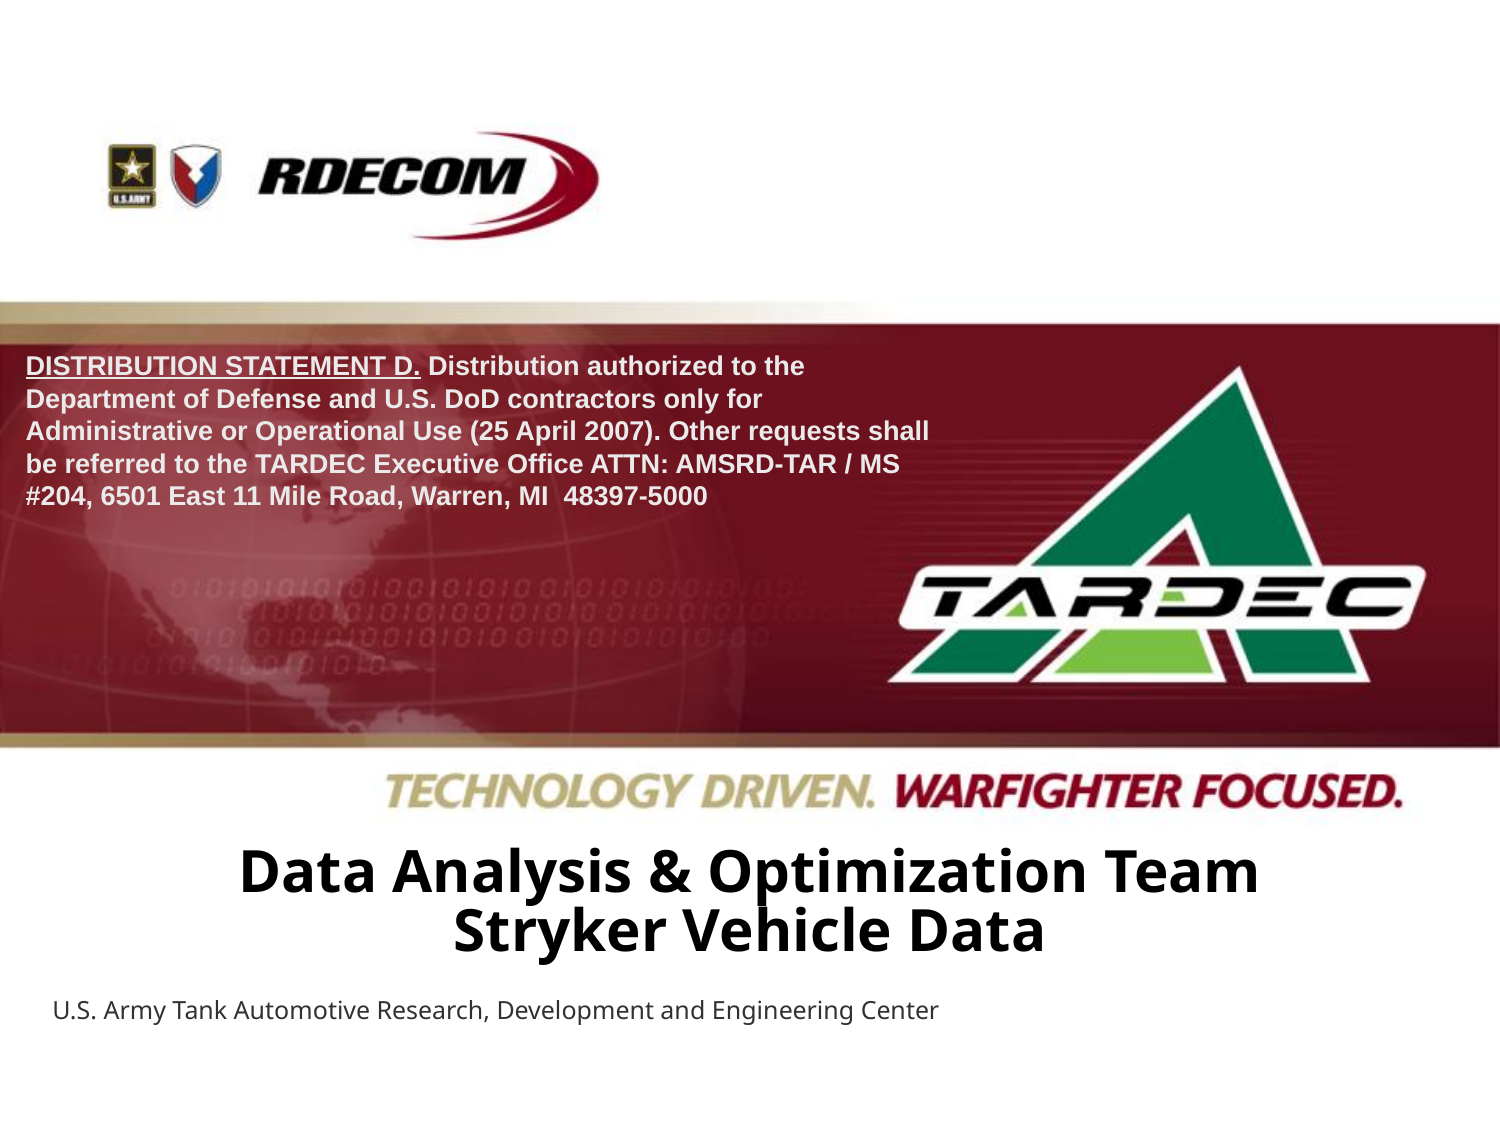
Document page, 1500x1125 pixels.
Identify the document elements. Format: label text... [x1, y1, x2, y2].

text_box DISTRIBUTION STATEMENT D. Distribution authorized to the Department of Defense and U.S. DoD contractors only for Administrative or Operational Use (25 April 2007). Other requests shall be referred to the TARDEC Executive Office ATTN: AMSRD-TAR / MS #204, 6501 East 11 Mile Road, Warren, MI 48397-5000 [10, 411, 966, 498]
title Data Analysis & Optimization Team Stryker Vehicle Data [37, 837, 1463, 988]
picture [0, 0, 1500, 1125]
list U.S. Army Tank Automotive Research, Development and Engineering Center [37, 988, 1088, 1100]
